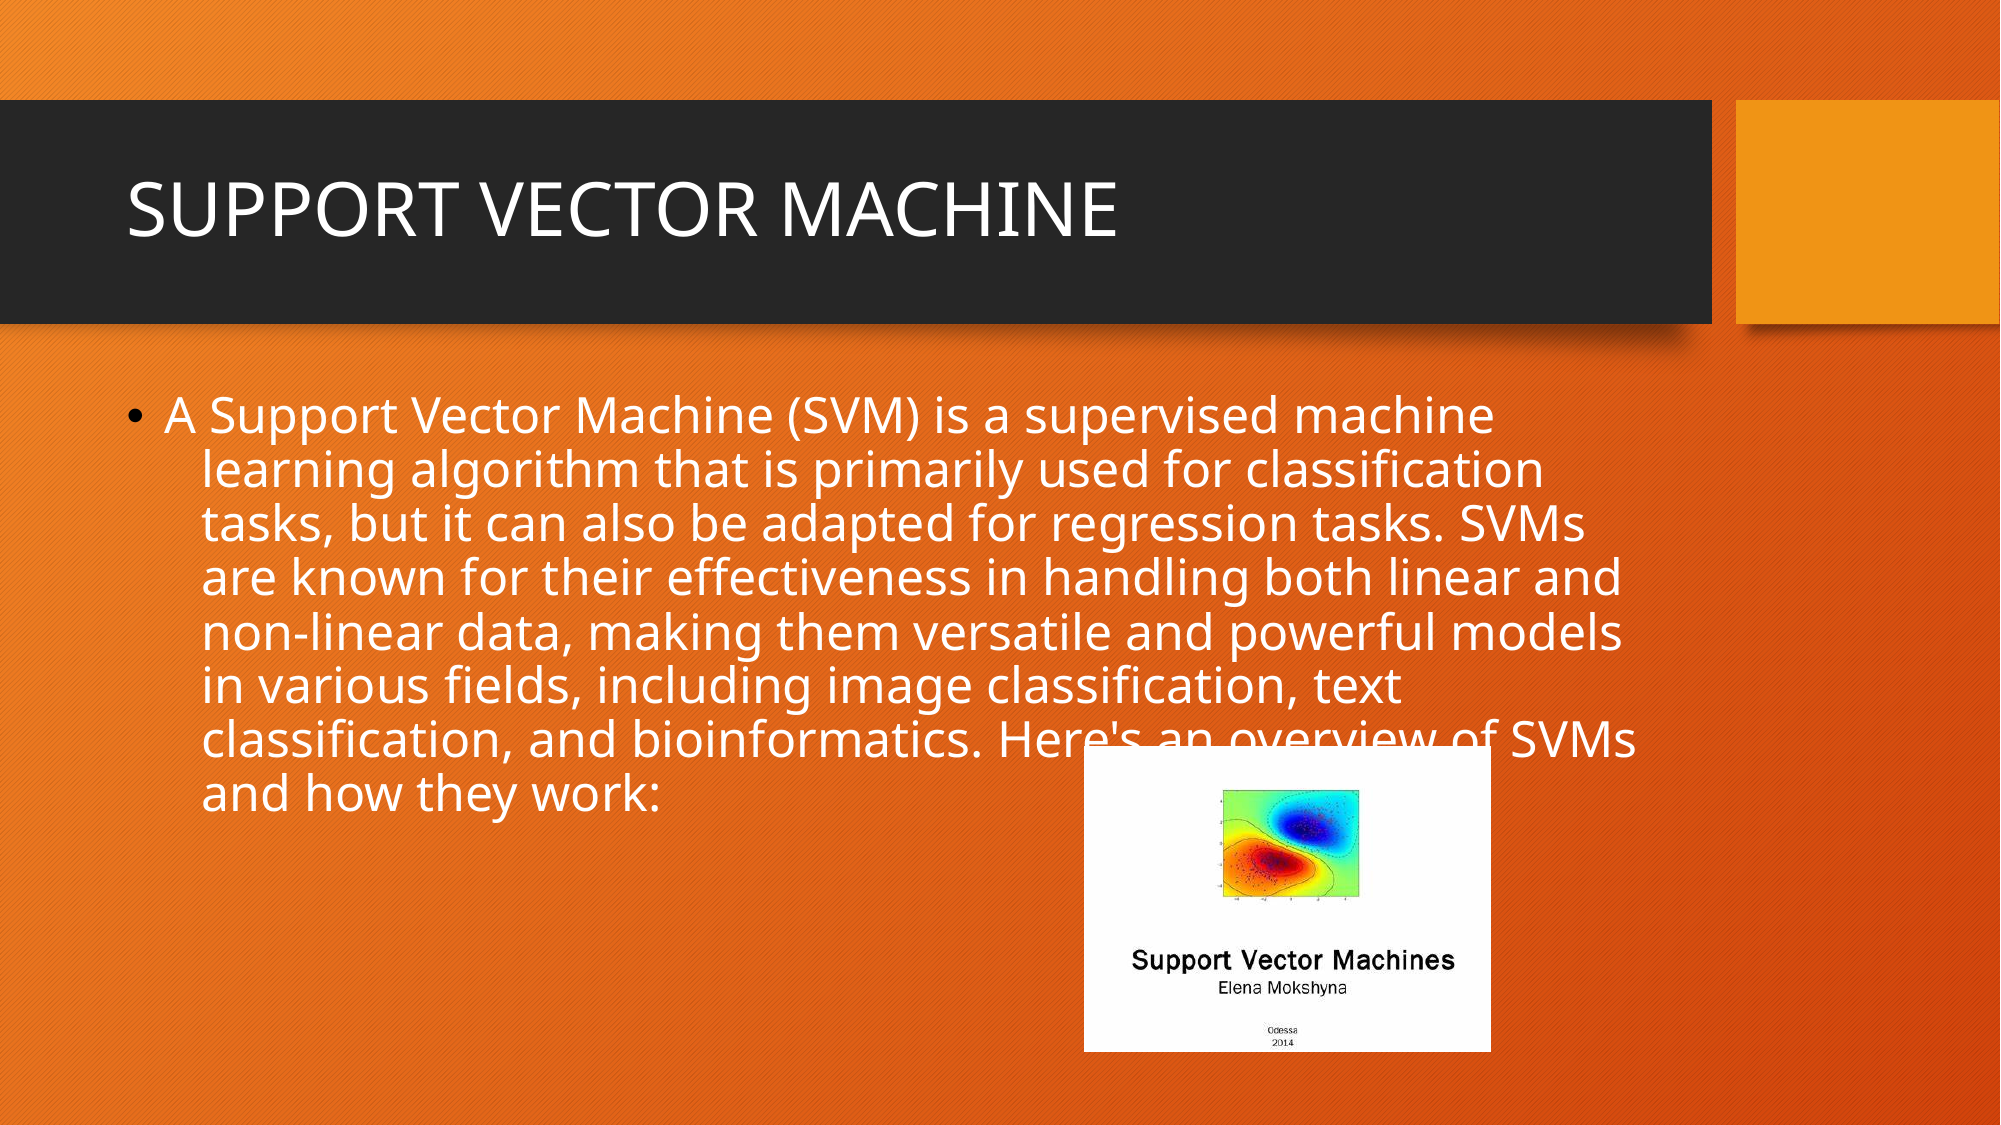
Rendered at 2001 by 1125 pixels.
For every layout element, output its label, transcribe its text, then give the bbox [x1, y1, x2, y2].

list A Support Vector Machine (SVM) is a supervised machine learning algorithm that is primarily used for classification tasks, but it can also be adapted for regression tasks. SVMs are known for their effectiveness in handling both linear and non-linear data, making them versatile and powerful models in various fields, including image classification, text classification, and bioinformatics. Here's an overview of SVMs and how they work: [111, 383, 1689, 974]
title SUPPORT VECTOR MACHINE [111, 123, 1689, 301]
picture [1084, 746, 1491, 1052]
